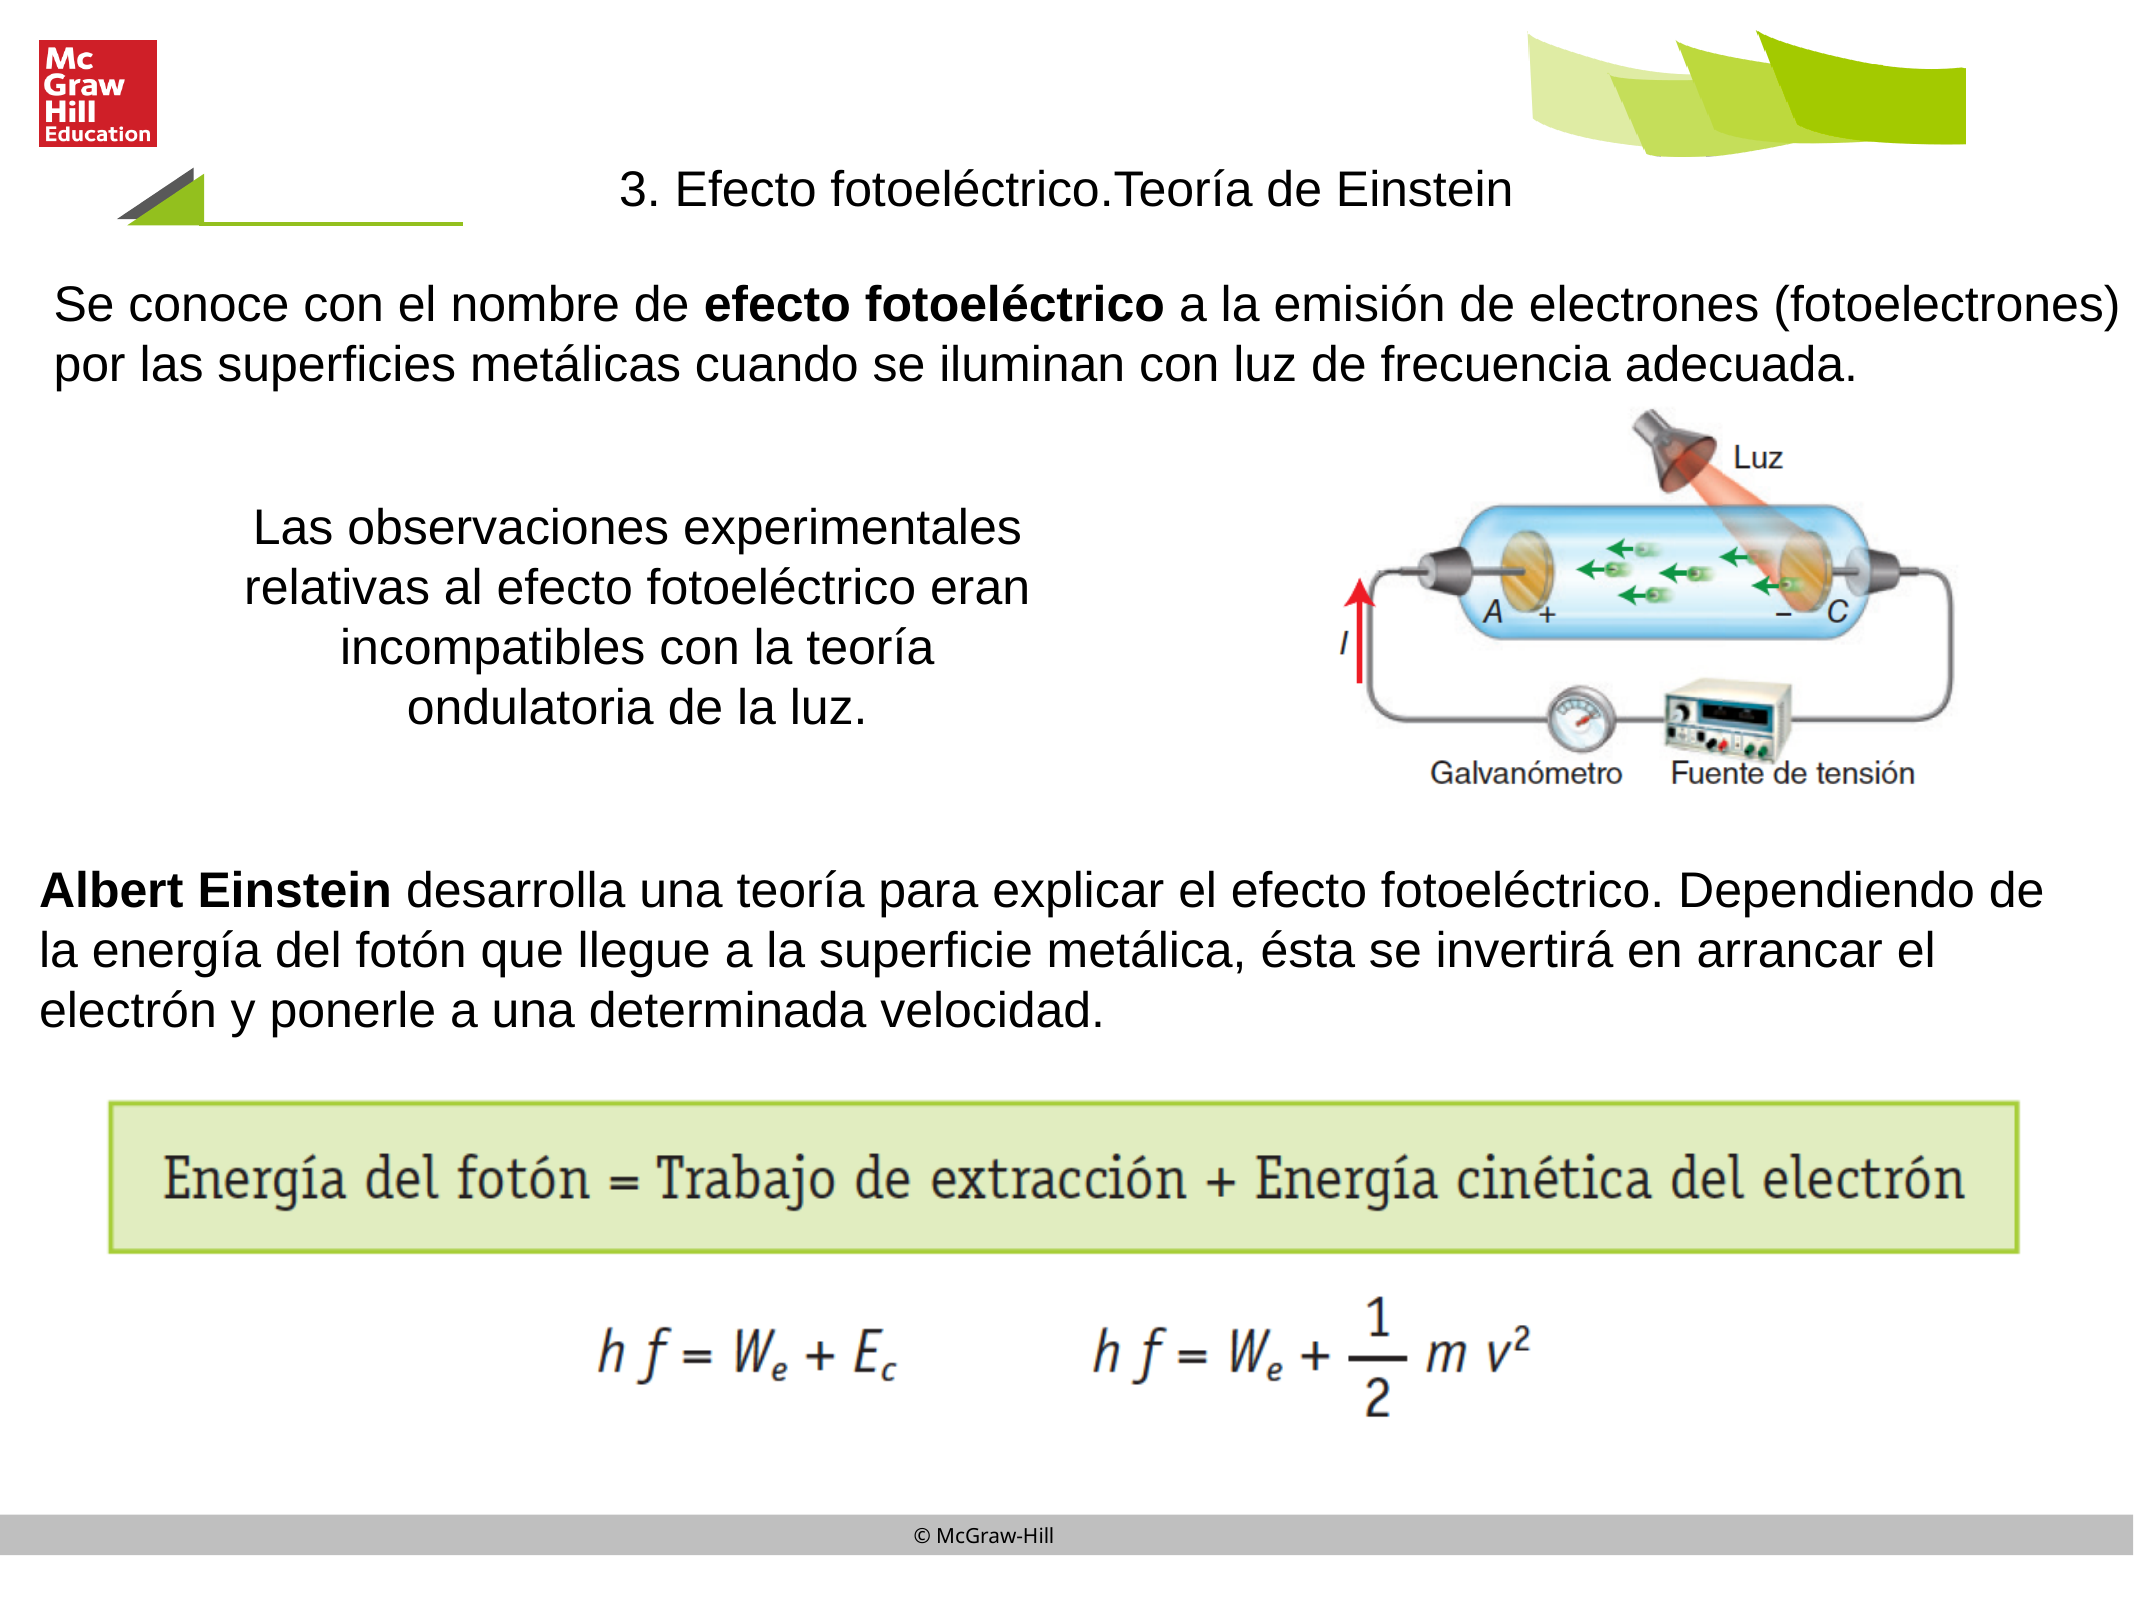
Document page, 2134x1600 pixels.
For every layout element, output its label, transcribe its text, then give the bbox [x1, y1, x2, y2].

picture [39, 40, 157, 147]
text_box [0, 1514, 2134, 1556]
text_box Se conoce con el nombre de efecto fotoeléctrico a la emisión de electrones (fotoelectrones) por las superficies metálicas cuando se iluminan con luz de frecuencia adecuada. [45, 263, 2130, 401]
text_box [116, 167, 205, 226]
text_box 3. Efecto fotoeléctrico.Teoría de Einstein [212, 148, 1922, 225]
picture [1387, 30, 1966, 157]
text_box Albert Einstein desarrolla una teoría para explicar el efecto fotoeléctrico. Dependiendo de la energía del fotón que llegue a la superficie metálica, ésta se invertirá en arrancar el electrón y ponerle a una determinada velocidad. [30, 848, 2103, 1046]
picture [1291, 401, 1988, 824]
picture [102, 1095, 2031, 1426]
text_box © McGraw-Hill [707, 1514, 1261, 1555]
text_box Las observaciones experimentales relativas al efecto fotoeléctrico eran incompatibles con la teoría ondulatoria de la luz. [219, 485, 1056, 743]
